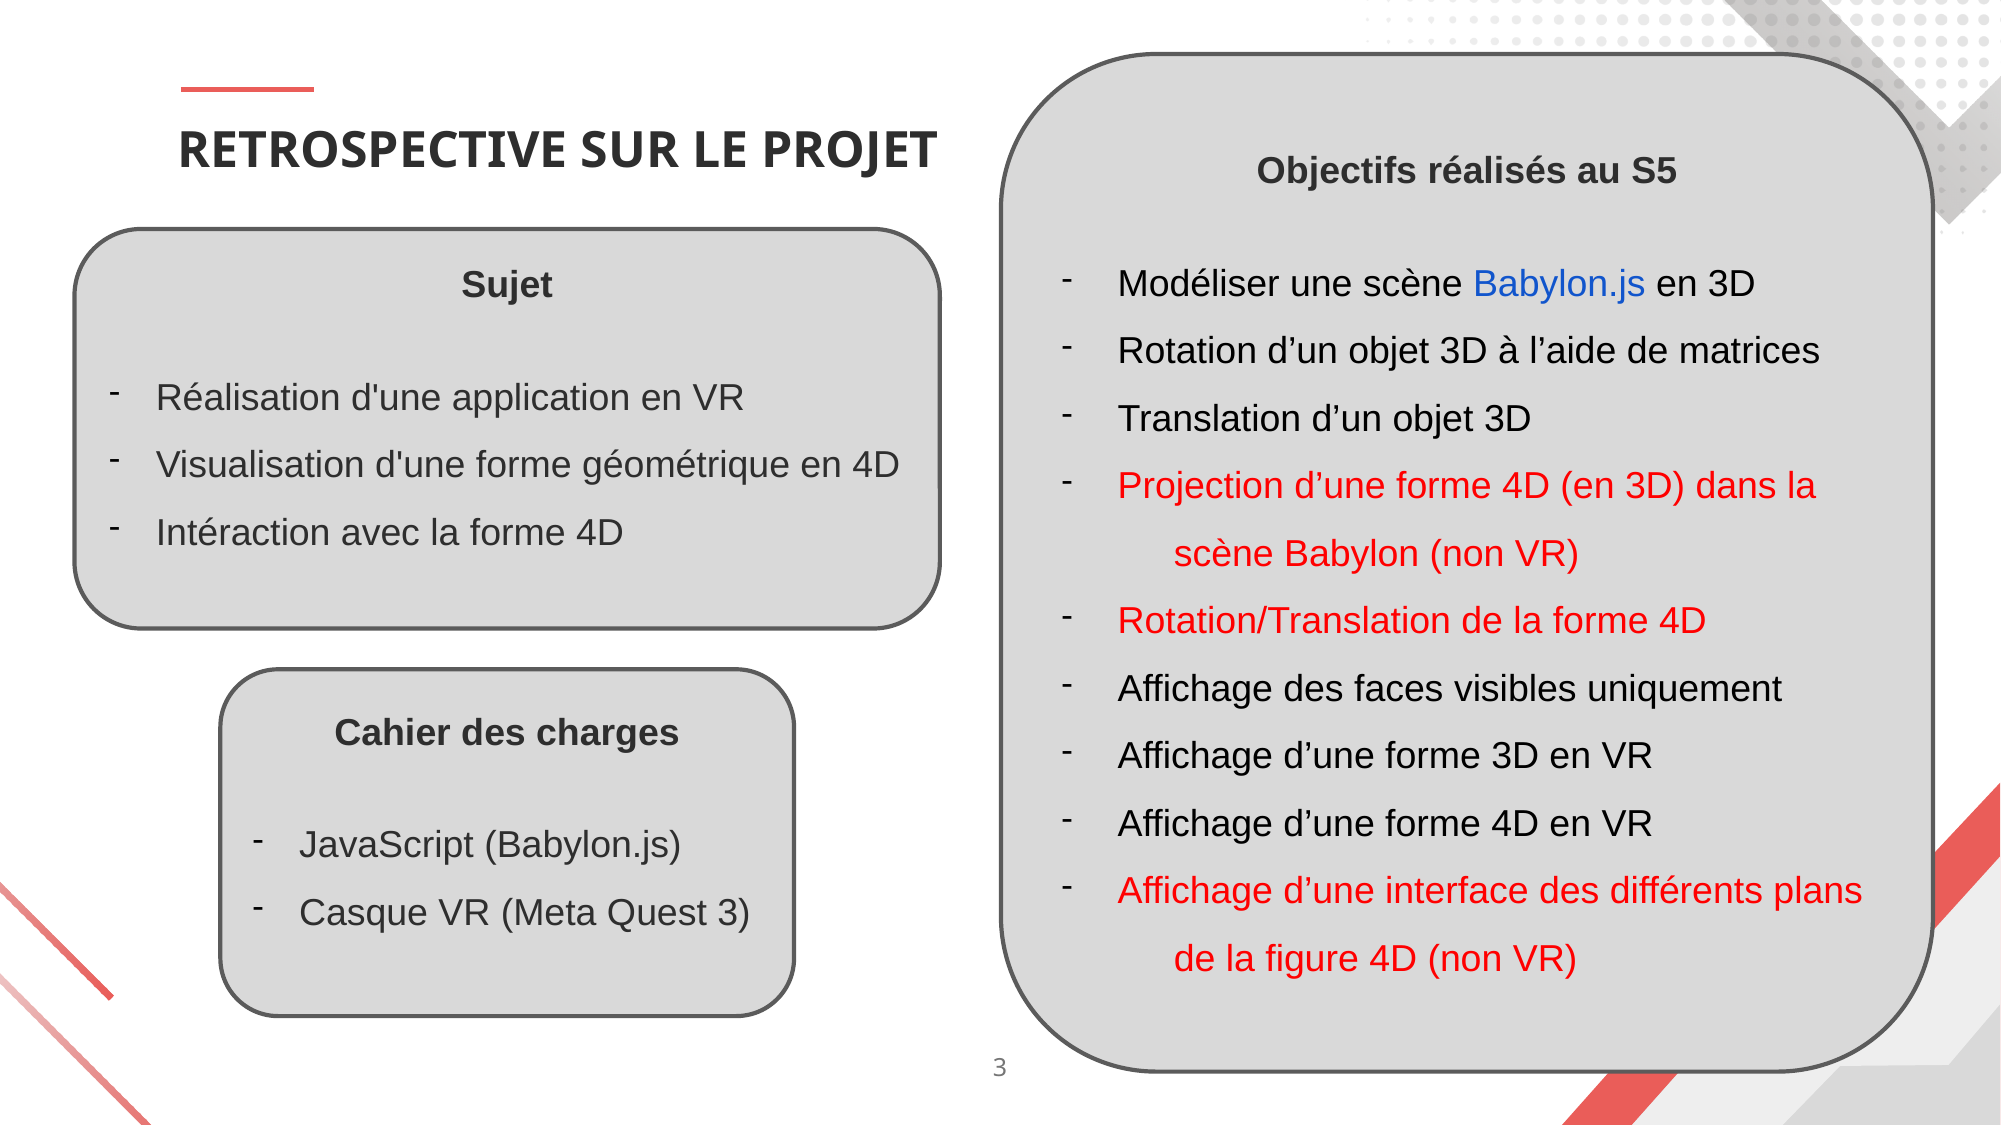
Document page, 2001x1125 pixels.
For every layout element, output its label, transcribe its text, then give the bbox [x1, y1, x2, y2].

text_box 3 [965, 1038, 1035, 1099]
text_box Objectifs réalisés au S5 Modéliser une scène Babylon.js en 3D Rotation d’un objet 3D à l’aide de matrices Translation d’un objet 3D Projection d’une forme 4D (en 3D) dans la scène Babylon (non VR) Rotation/Translation de la forme 4D Affichage des faces visibles uniquement Affichage d’une forme 3D en VR Affichage d’une forme 4D en VR Affichage d’une interface des différents plans de la figure 4D (non VR) [1000, 53, 1933, 1072]
text_box Cahier des charges JavaScript (Babylon.js) Casque VR (Meta Quest 3) [220, 669, 795, 1017]
text_box RETROSPECTIVE SUR LE PROJET [157, 97, 1047, 223]
text_box Sujet Réalisation d'une application en VR Visualisation d'une forme géométrique en 4D Intéraction avec la forme 4D [74, 228, 940, 629]
